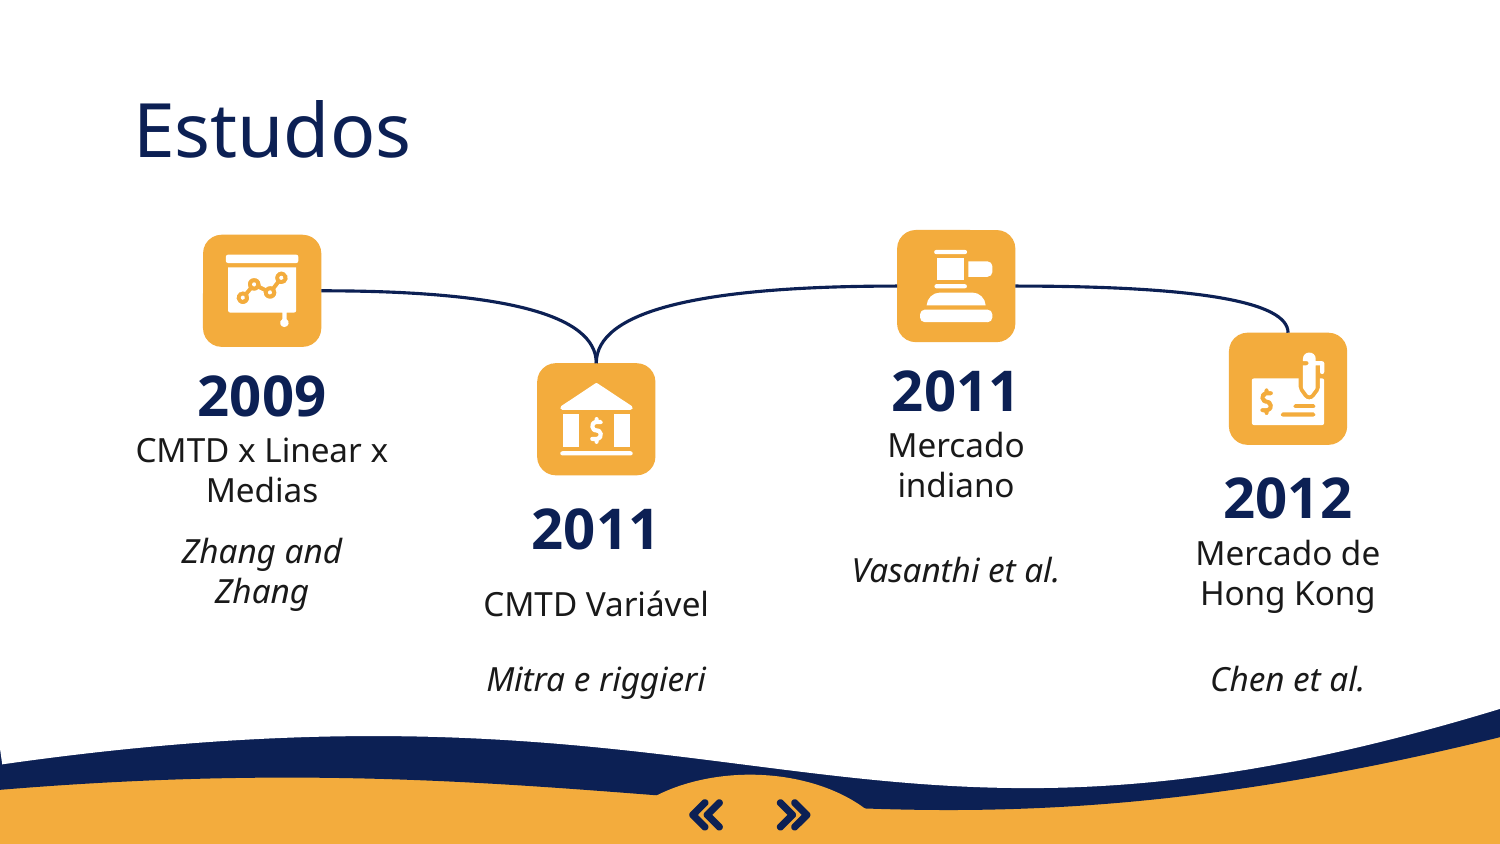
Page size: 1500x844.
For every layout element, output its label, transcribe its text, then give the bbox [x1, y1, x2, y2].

text_box Chen et al. [1143, 635, 1432, 720]
text_box 2011 [848, 346, 1064, 431]
text_box Mercado de Hong Kong [1143, 530, 1432, 615]
text_box [202, 234, 322, 347]
text_box 2011 [488, 484, 704, 569]
text_box [537, 363, 656, 476]
text_box Mercado indiano [812, 422, 1101, 507]
text_box [897, 229, 1016, 343]
text_box 2009 [154, 351, 370, 436]
text_box Zhang and Zhang [118, 527, 407, 613]
title Estudos [118, 87, 1382, 167]
text_box Vasanthi et al. [812, 526, 1101, 611]
text_box [604, 774, 896, 844]
text_box CMTD x Linear x Medias [118, 427, 407, 512]
text_box 2012 [1180, 454, 1396, 530]
text_box CMTD Variável [452, 560, 741, 635]
text_box [1228, 332, 1348, 445]
text_box Mitra e riggieri [452, 635, 741, 720]
